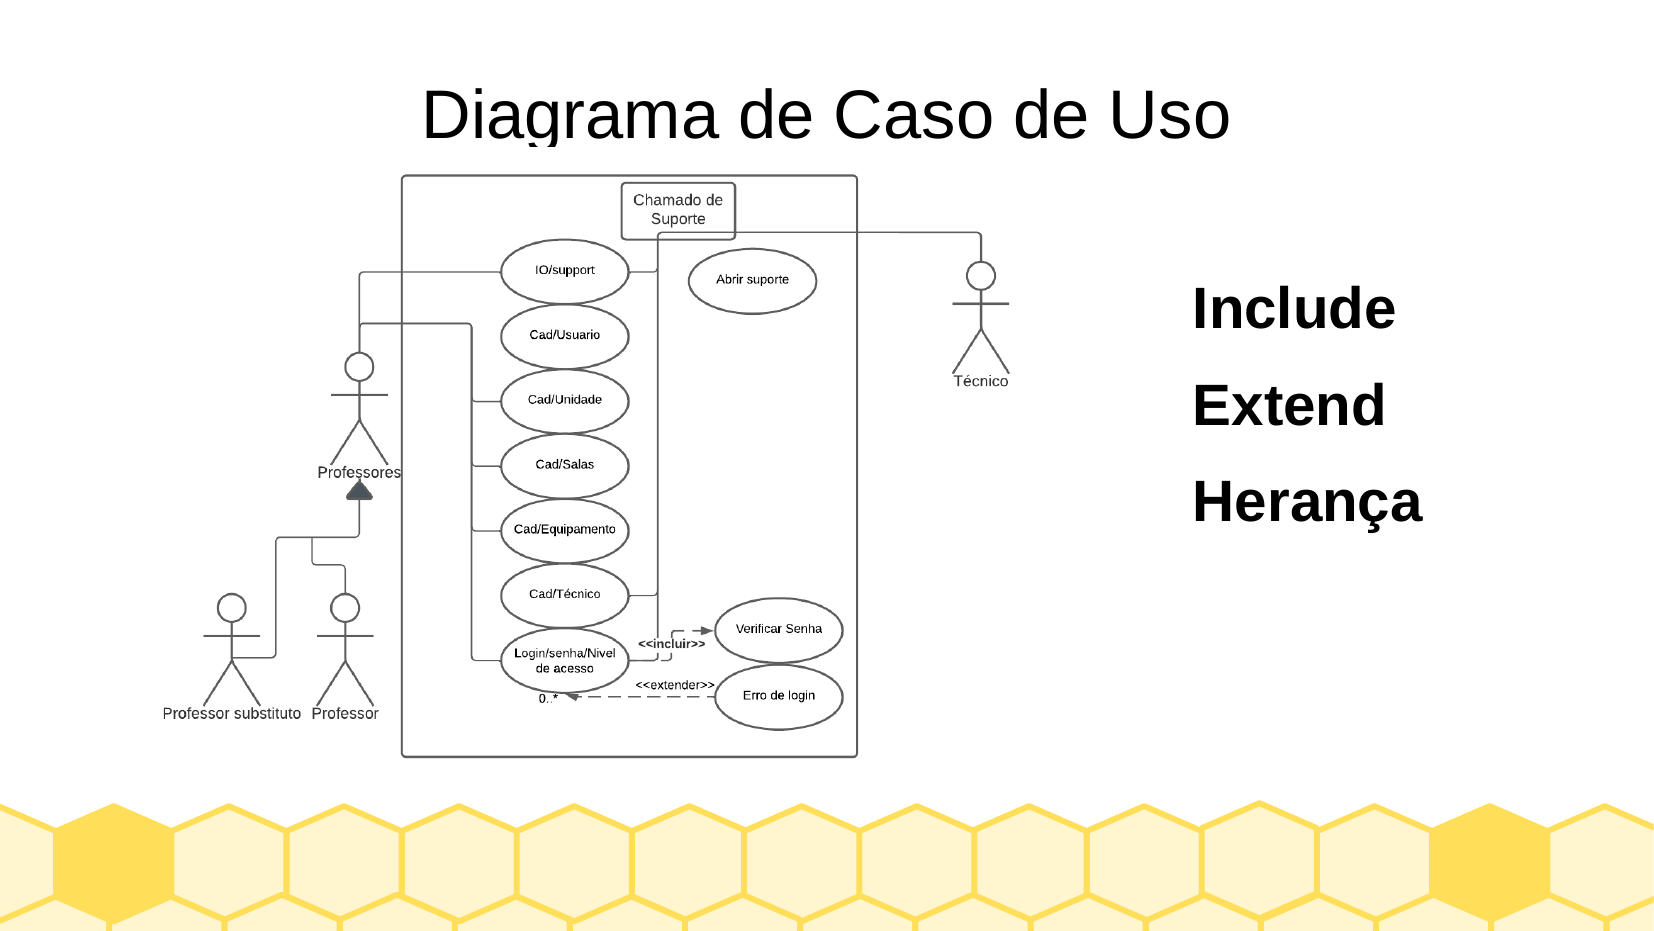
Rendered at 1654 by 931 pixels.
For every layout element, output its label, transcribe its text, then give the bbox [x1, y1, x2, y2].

picture [118, 147, 1094, 785]
title Diagrama de Caso de Uso [82, 37, 1571, 193]
text_box Include Extend Herança [1122, 265, 1536, 610]
